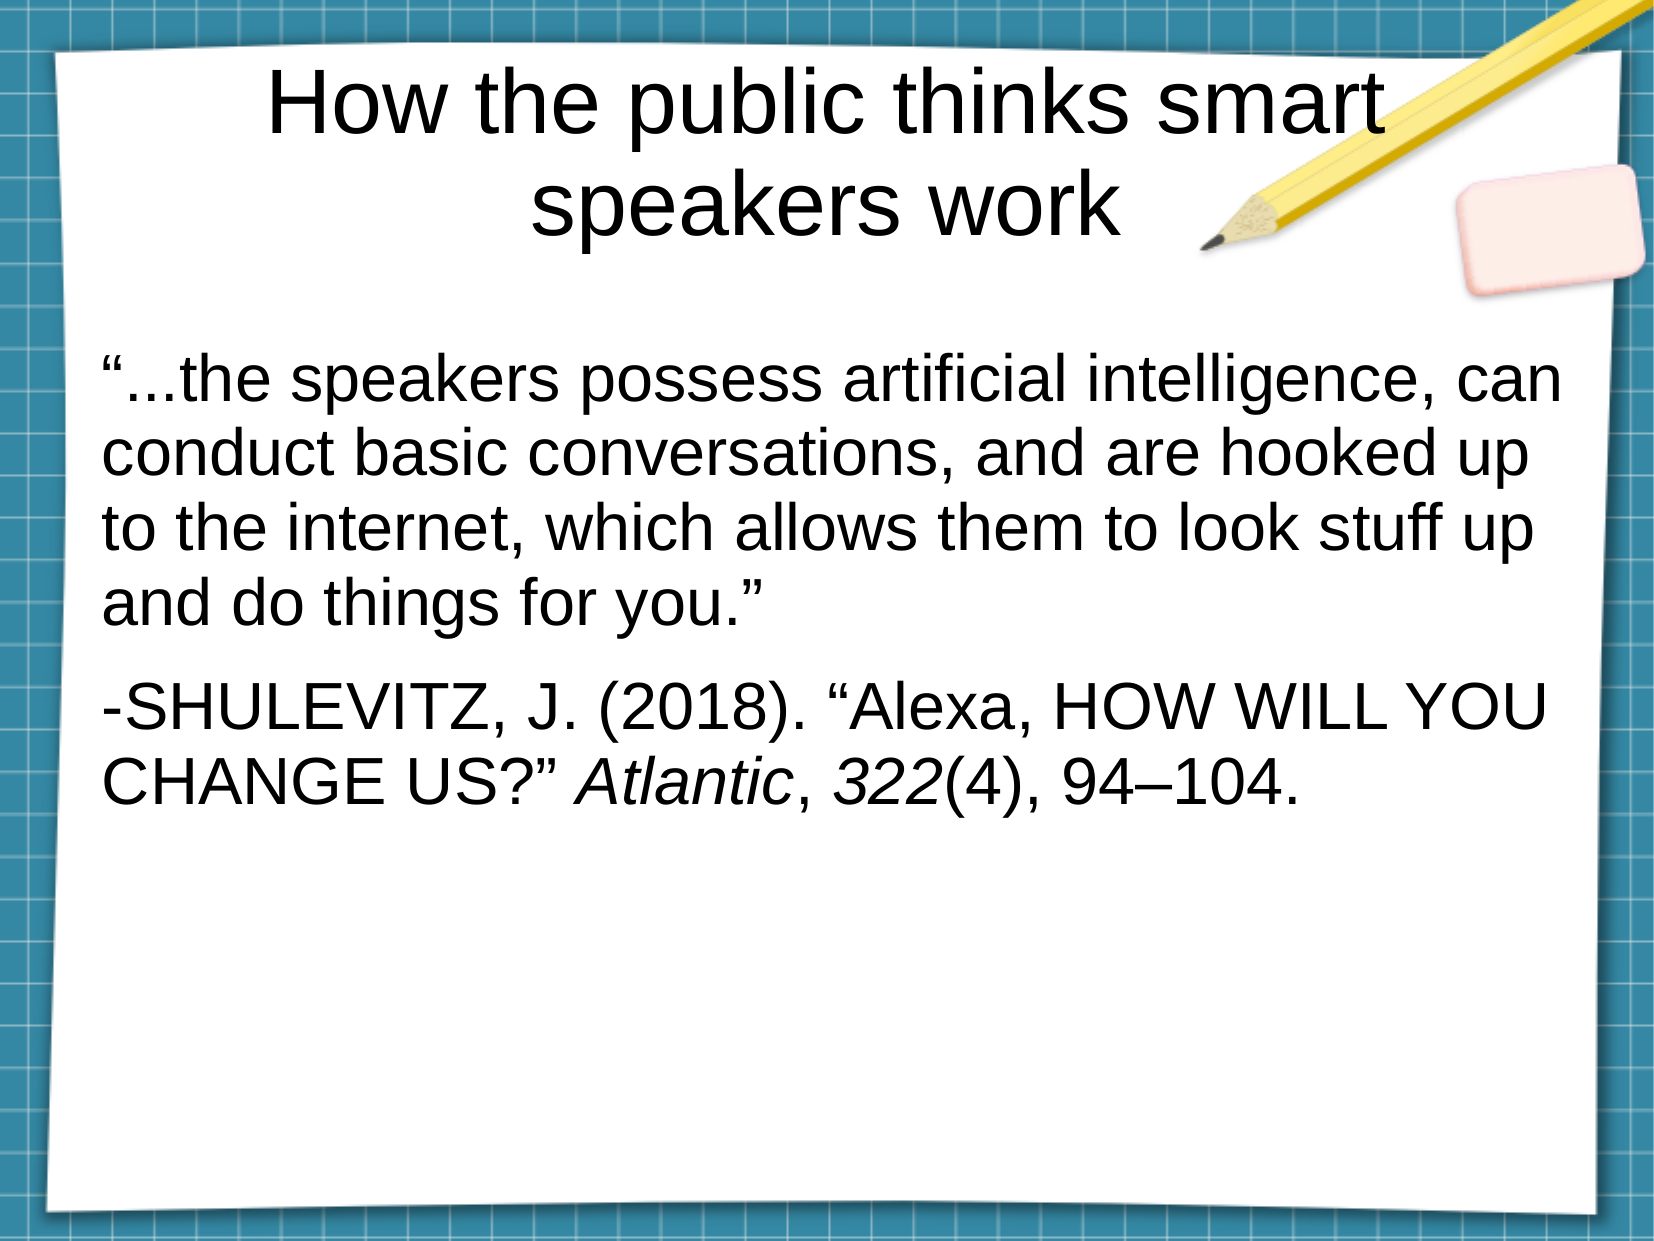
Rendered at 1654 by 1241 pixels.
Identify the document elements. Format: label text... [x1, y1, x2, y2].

picture [0, 0, 1654, 1241]
list “...the speakers possess artificial intelligence, can conduct basic conversations, and are hooked up to the internet, which allows them to look stuff up and do things for you.” -SHULEVITZ, J. (2018). “Alexa, HOW WILL YOU CHANGE US?” Atlantic, 322(4), 94–104. [101, 340, 1591, 826]
title How the public thinks smart speakers work [82, 49, 1571, 257]
